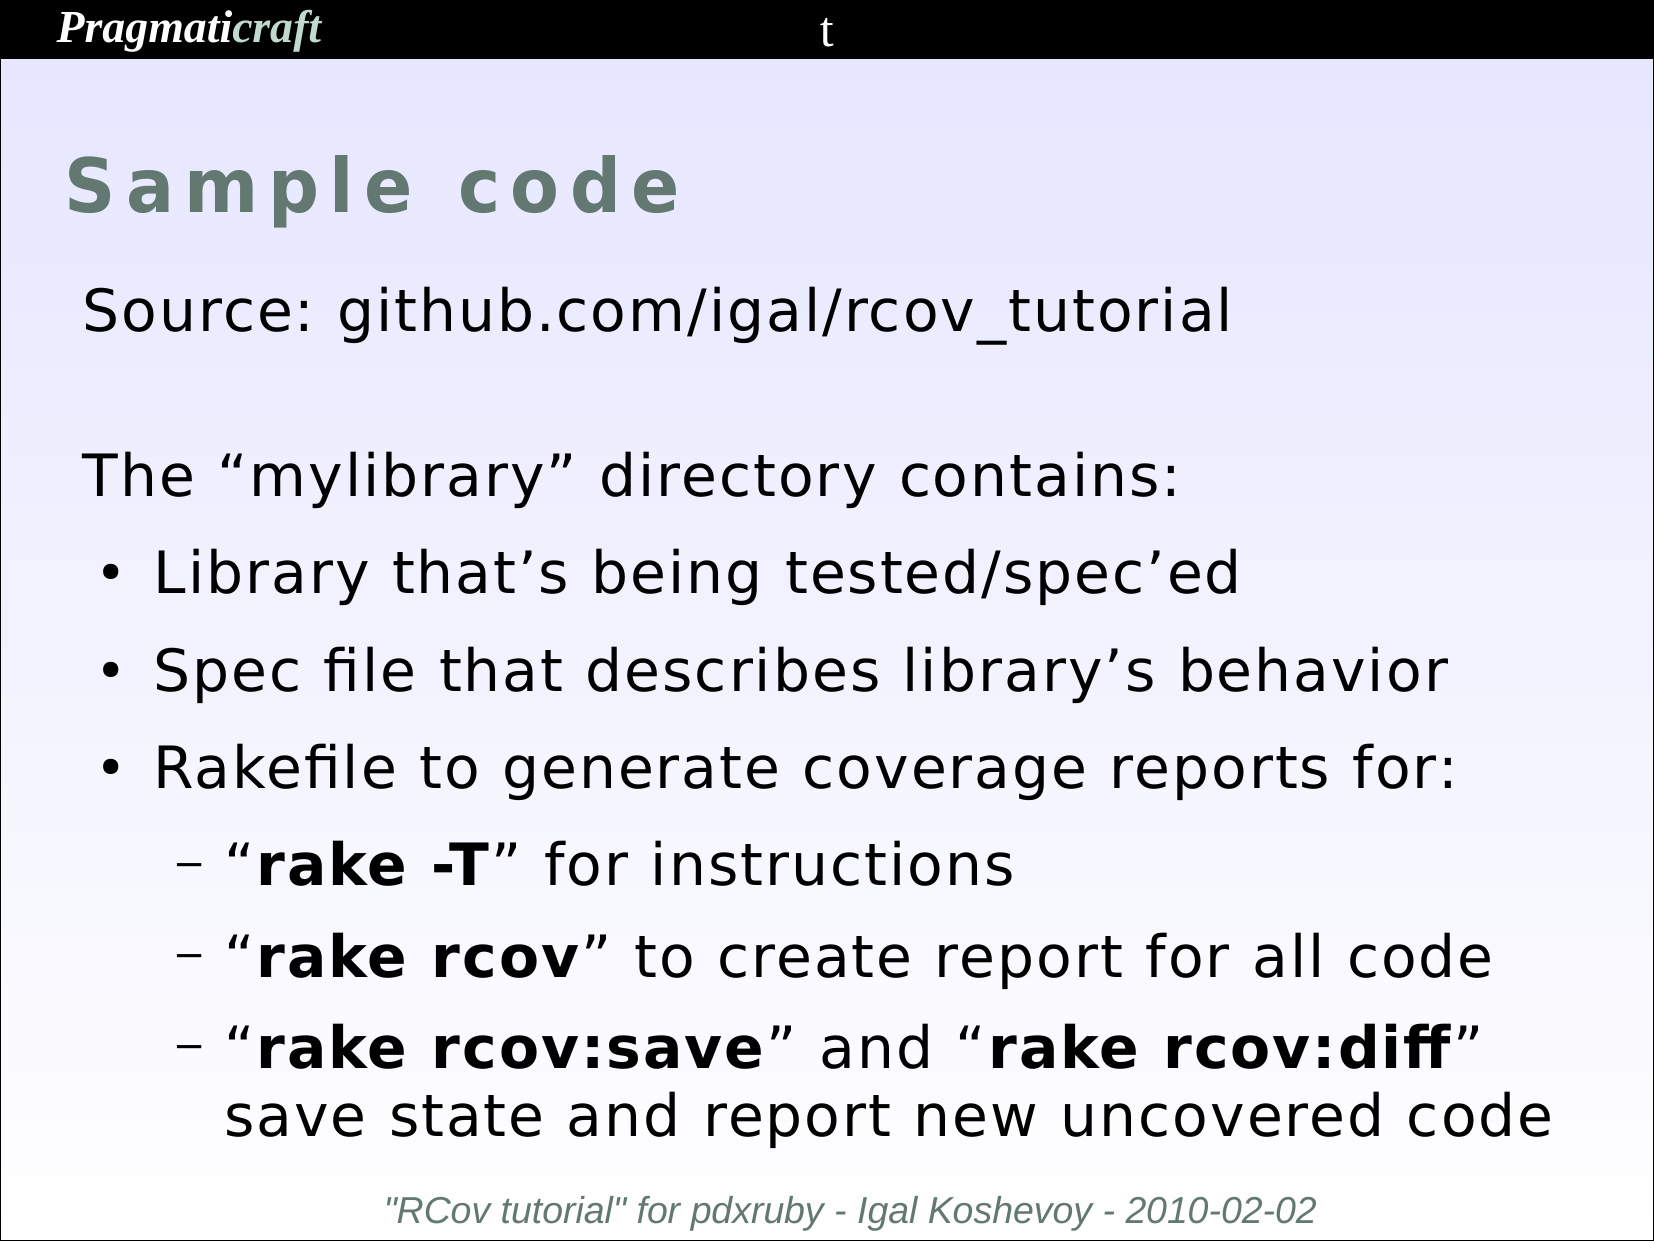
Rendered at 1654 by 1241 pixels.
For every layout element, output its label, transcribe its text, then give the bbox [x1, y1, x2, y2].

title Sample code [64, 119, 1587, 254]
list Source: github.com/igal/rcov_tutorial The “mylibrary” directory contains: Library that’s being tested/spec’ed Spec file that describes library’s behavior Rakefile to generate coverage reports for: “rake -T” for instructions “rake rcov” to create report for all code “rake rcov:save” and “rake rcov:diff” save state and report new uncovered code [82, 277, 1571, 1150]
